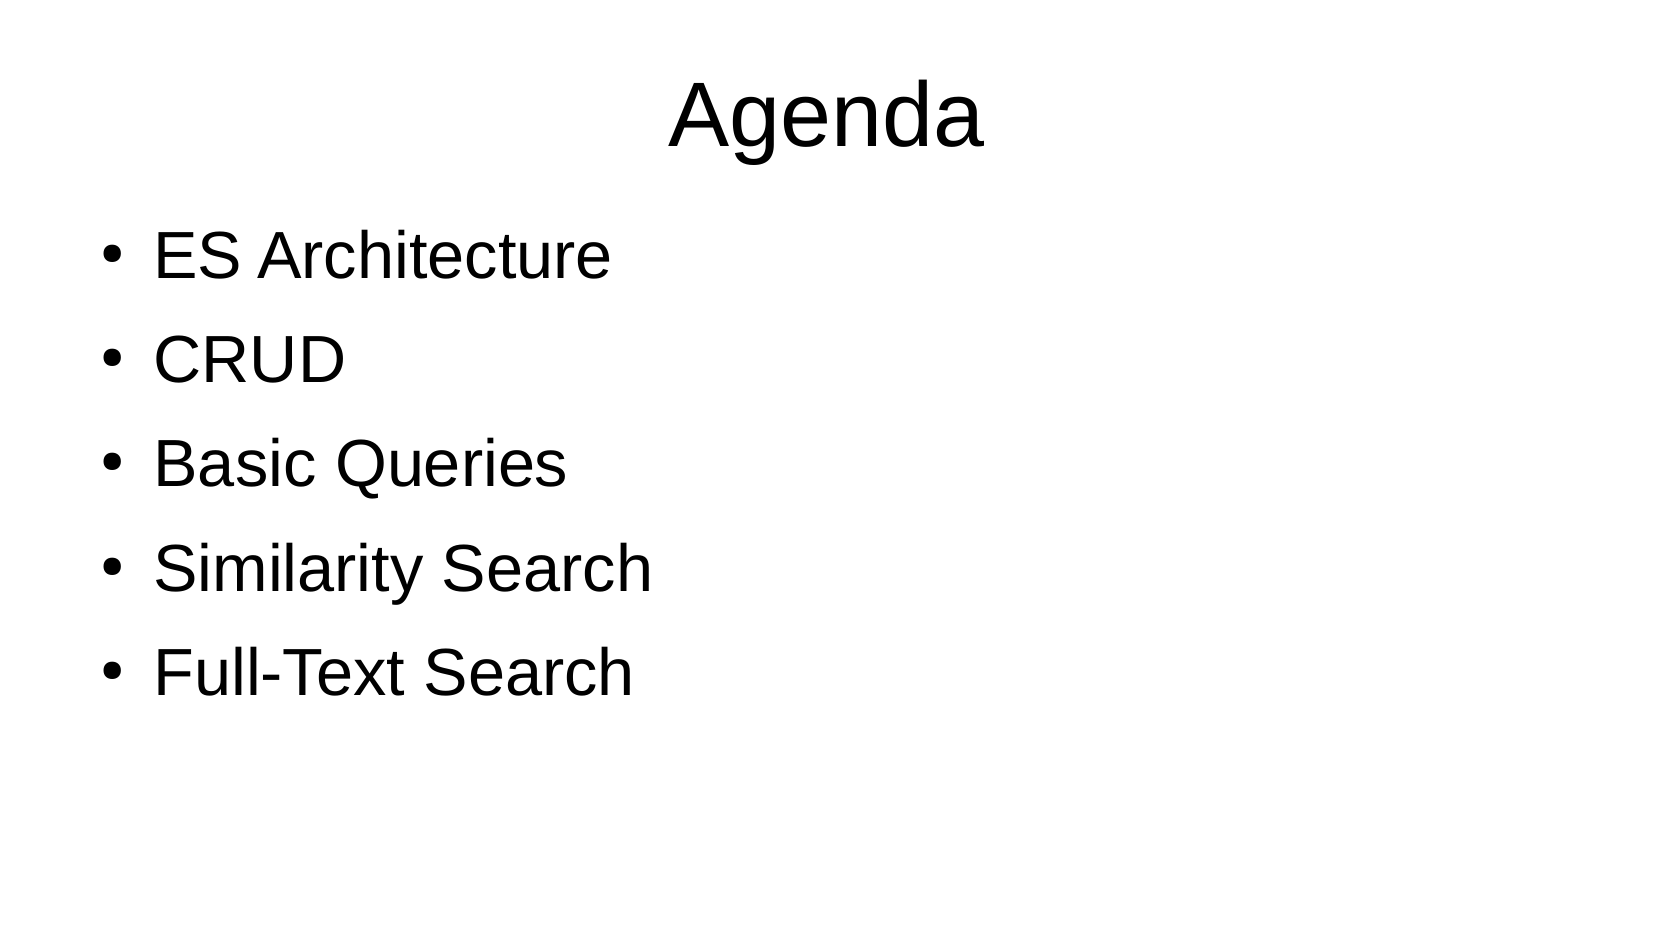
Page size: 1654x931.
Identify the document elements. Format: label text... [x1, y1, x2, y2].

list ES Architecture CRUD Basic Queries Similarity Search Full-Text Search [82, 217, 1571, 758]
title Agenda [82, 37, 1571, 193]
